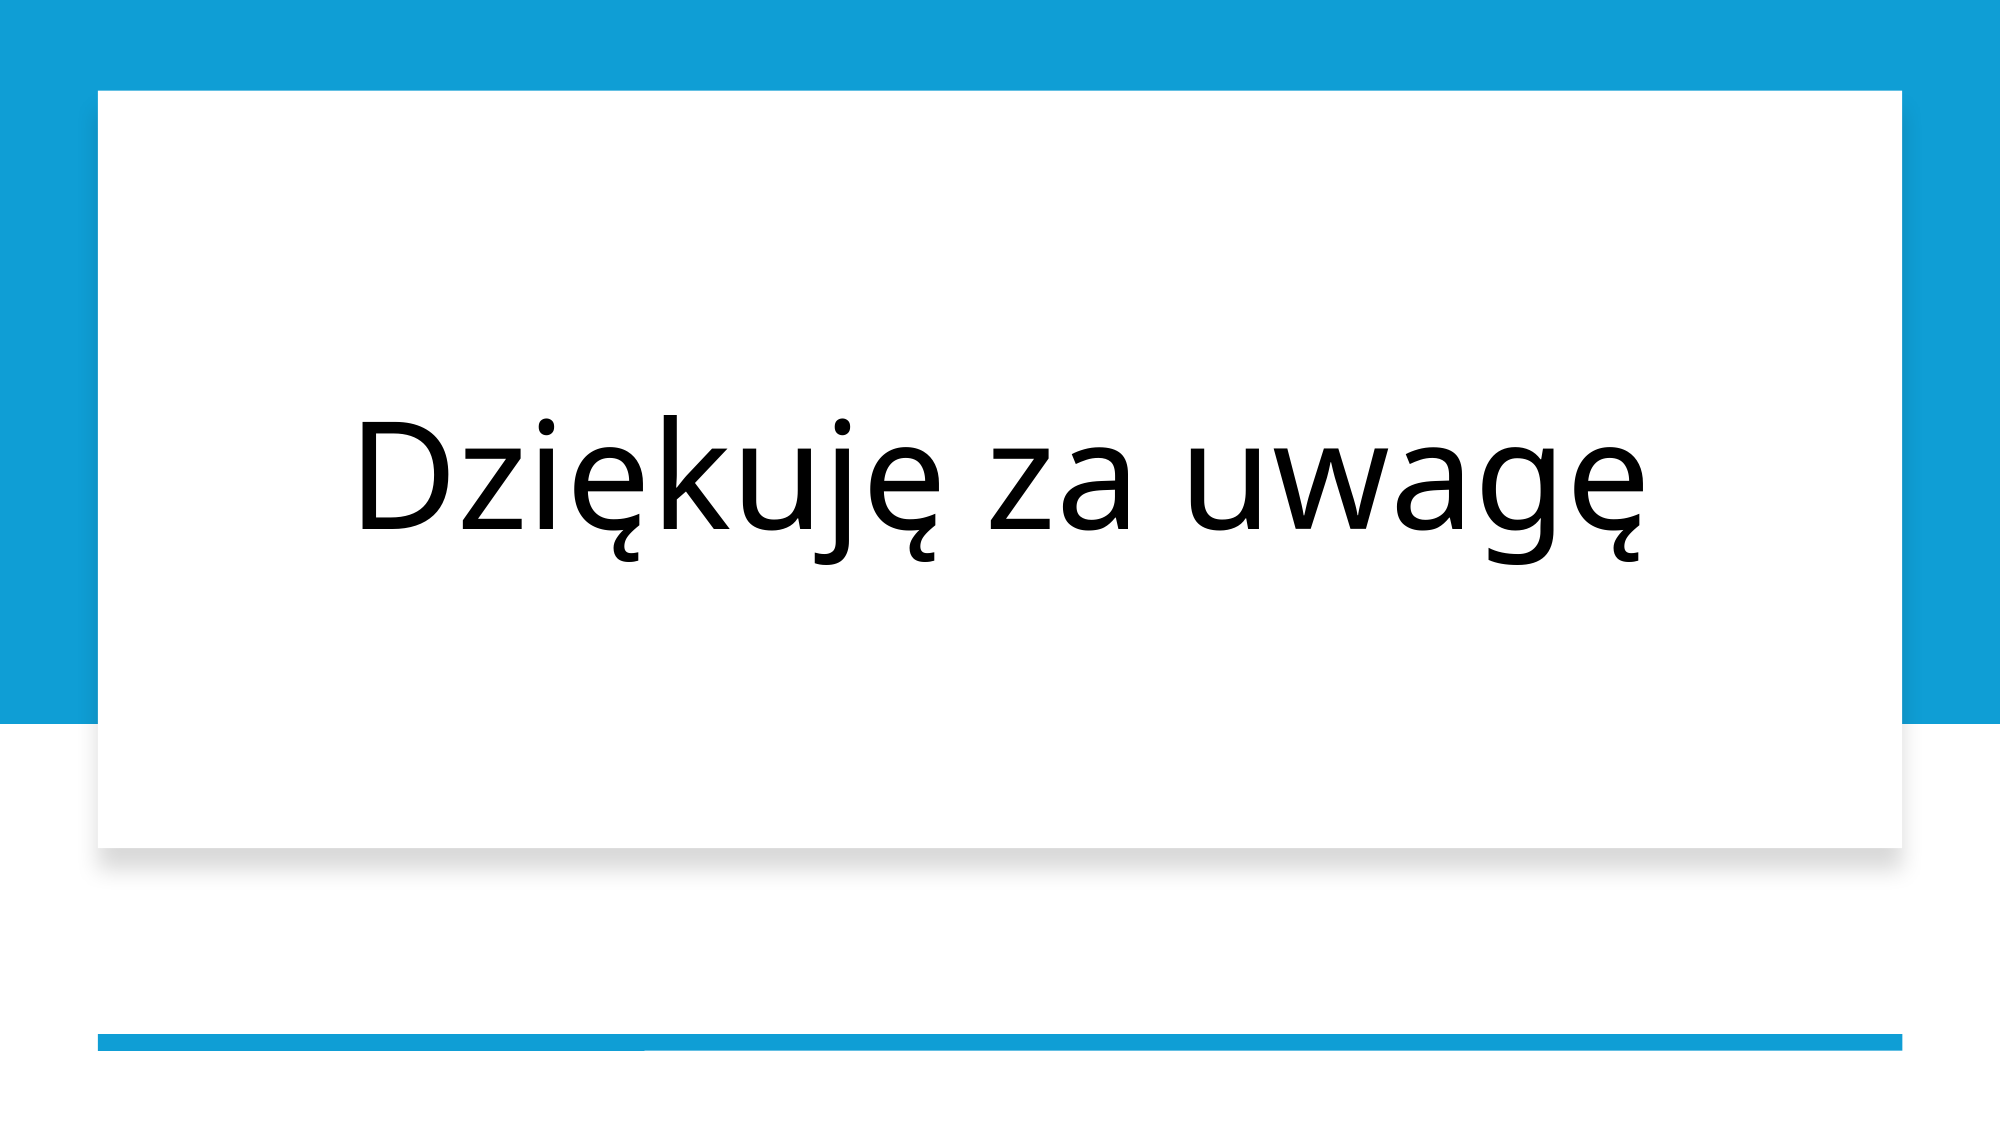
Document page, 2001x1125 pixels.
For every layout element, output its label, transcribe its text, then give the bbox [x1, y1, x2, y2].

text_box [0, 0, 2000, 1125]
title Dziękuję za uwagę [249, 212, 1750, 750]
